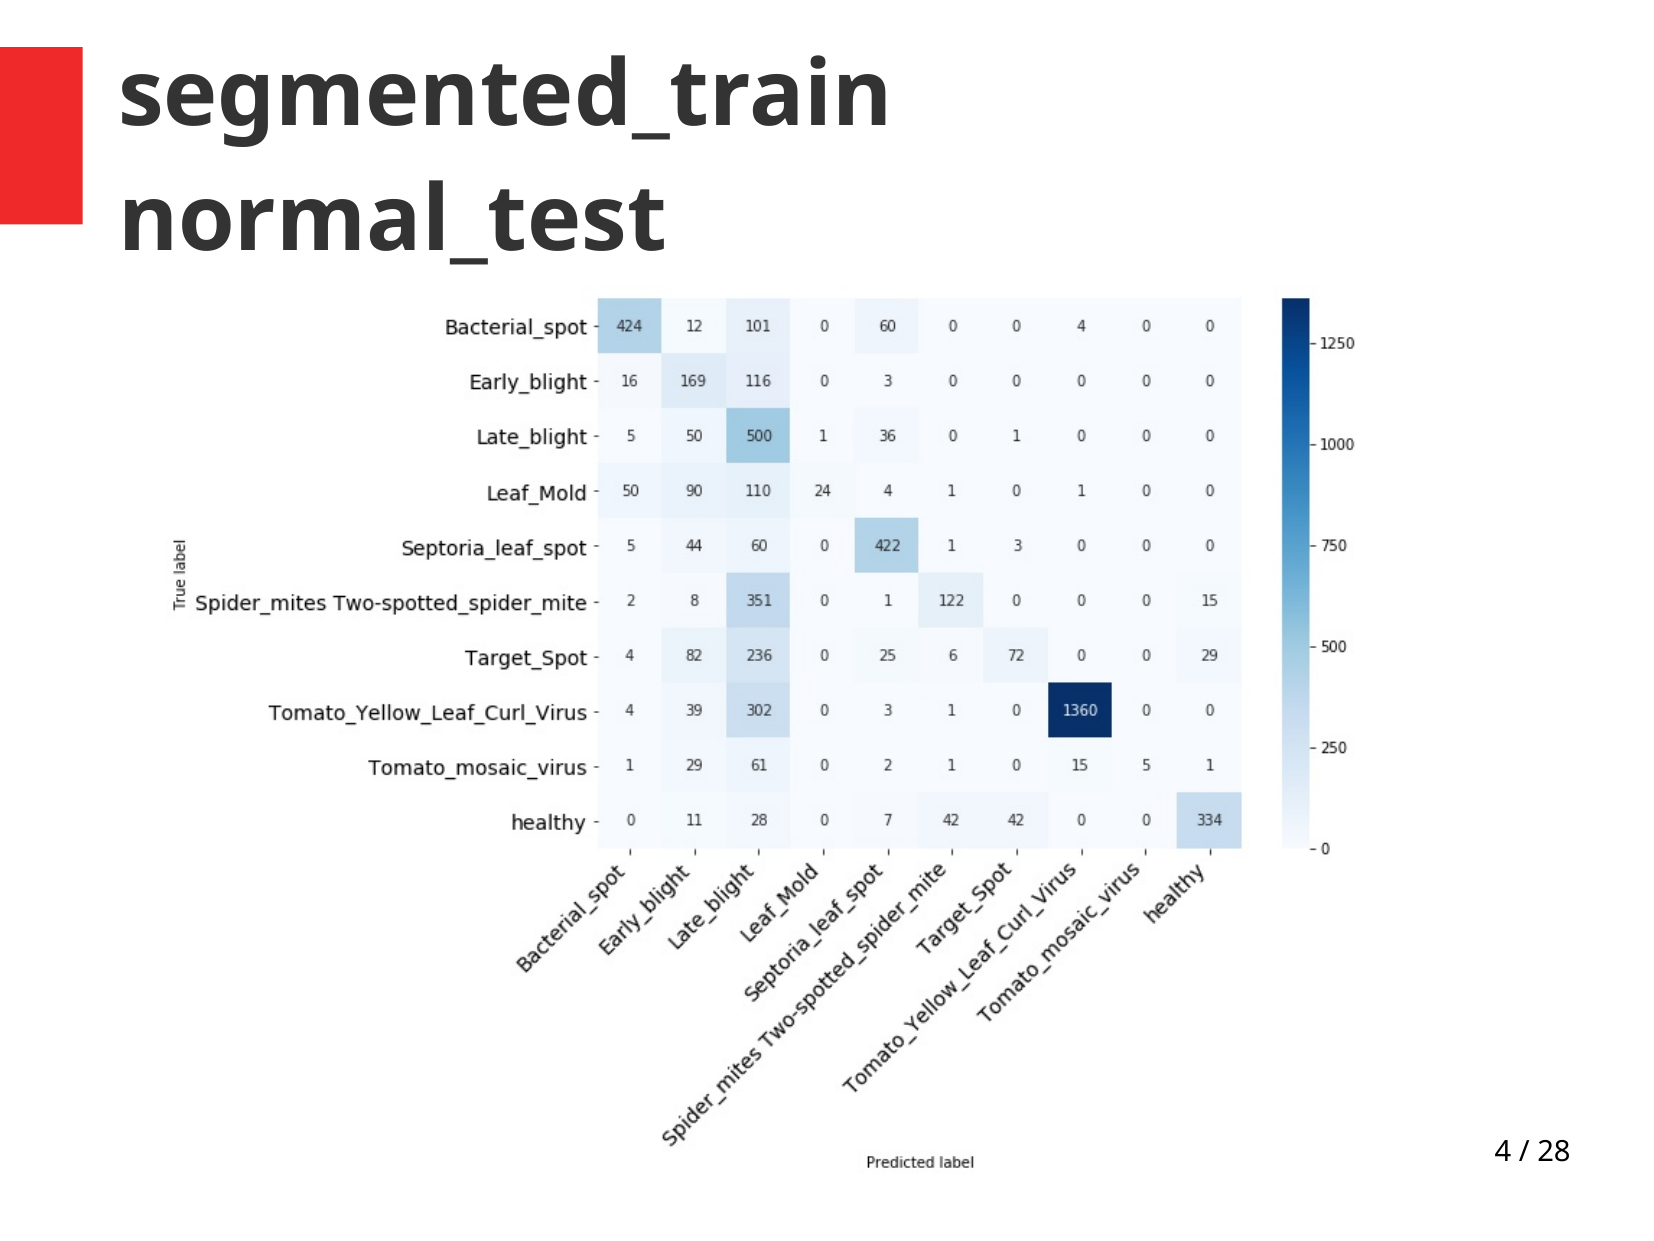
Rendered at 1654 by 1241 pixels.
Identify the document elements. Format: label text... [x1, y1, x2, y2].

title segmented_train normal_test [118, 45, 1571, 260]
picture [165, 284, 1366, 1181]
